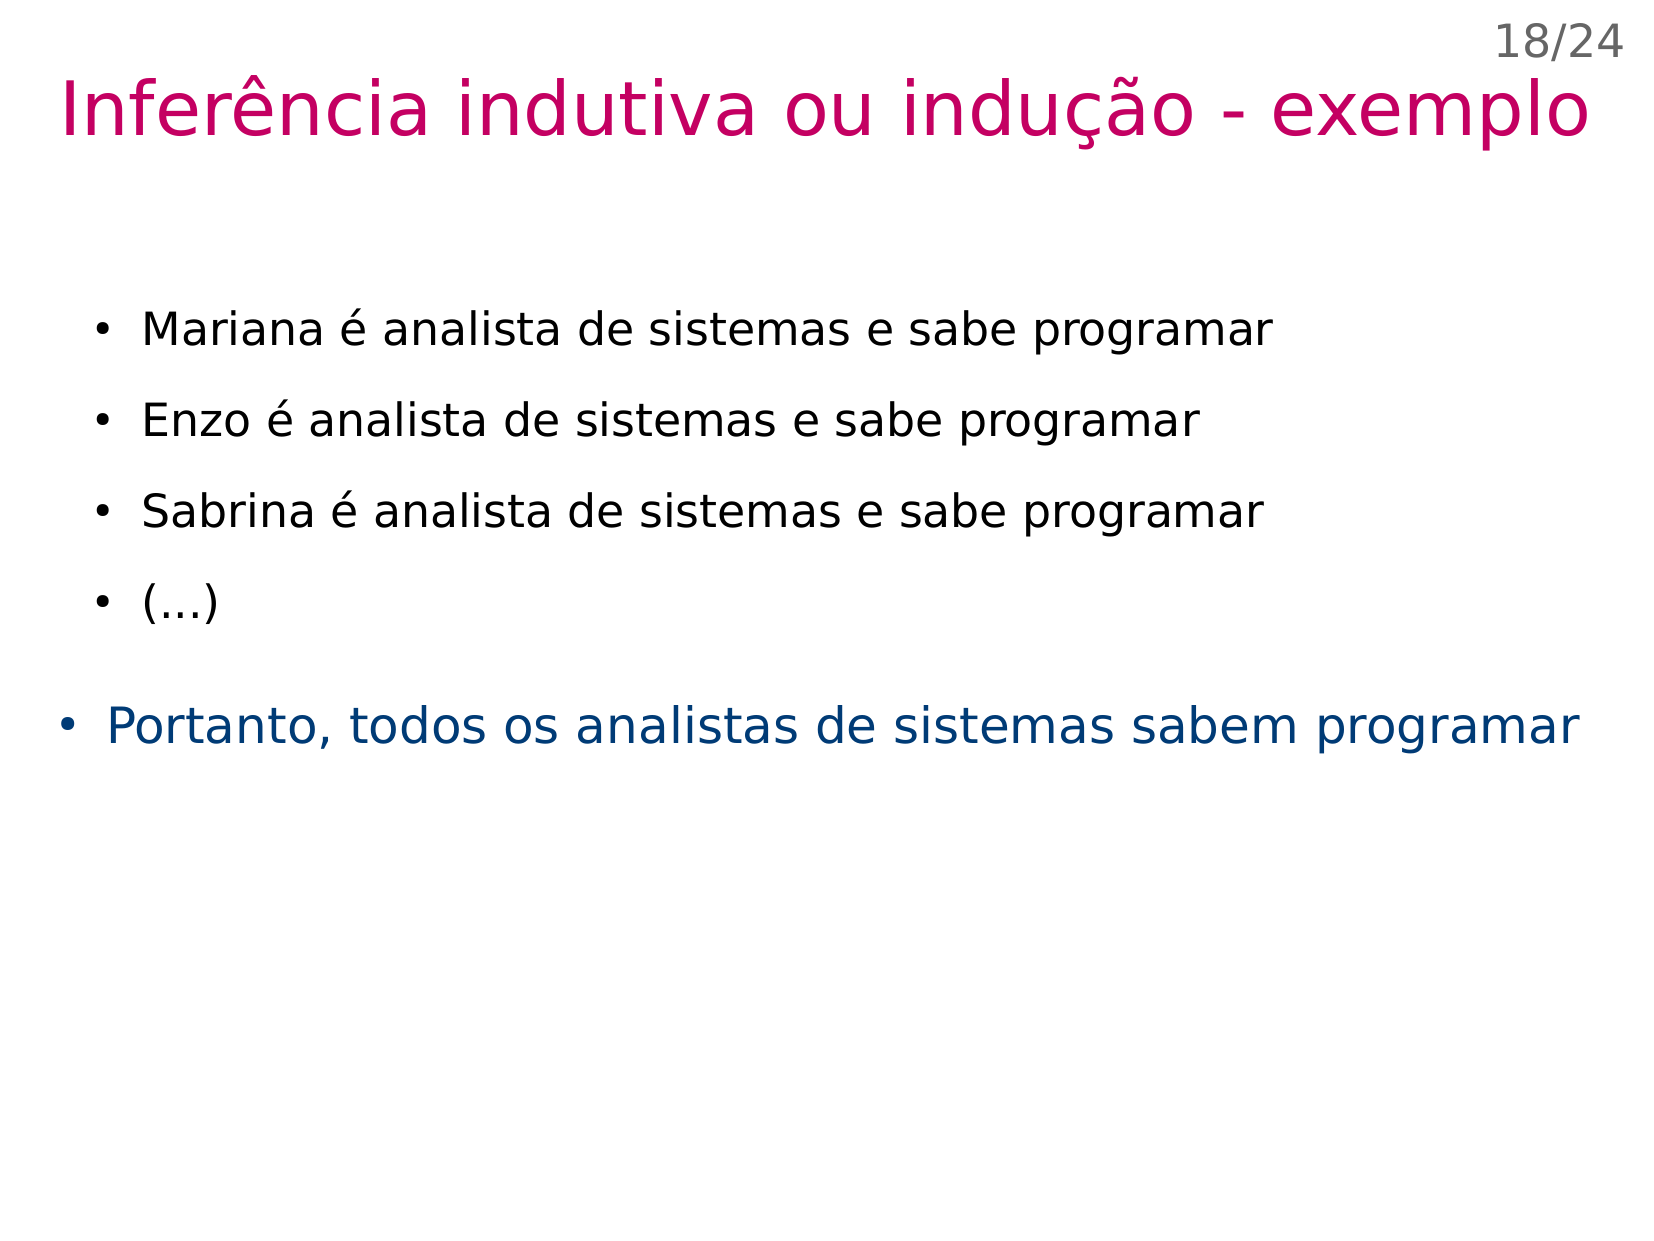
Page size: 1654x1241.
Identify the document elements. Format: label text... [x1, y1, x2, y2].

title Inferência indutiva ou indução - exemplo [59, 0, 1595, 219]
list Mariana é analista de sistemas e sabe programar Enzo é analista de sistemas e sabe programar Sabrina é analista de sistemas e sabe programar (...) Portanto, todos os analistas de sistemas sabem programar [59, 295, 1595, 1211]
